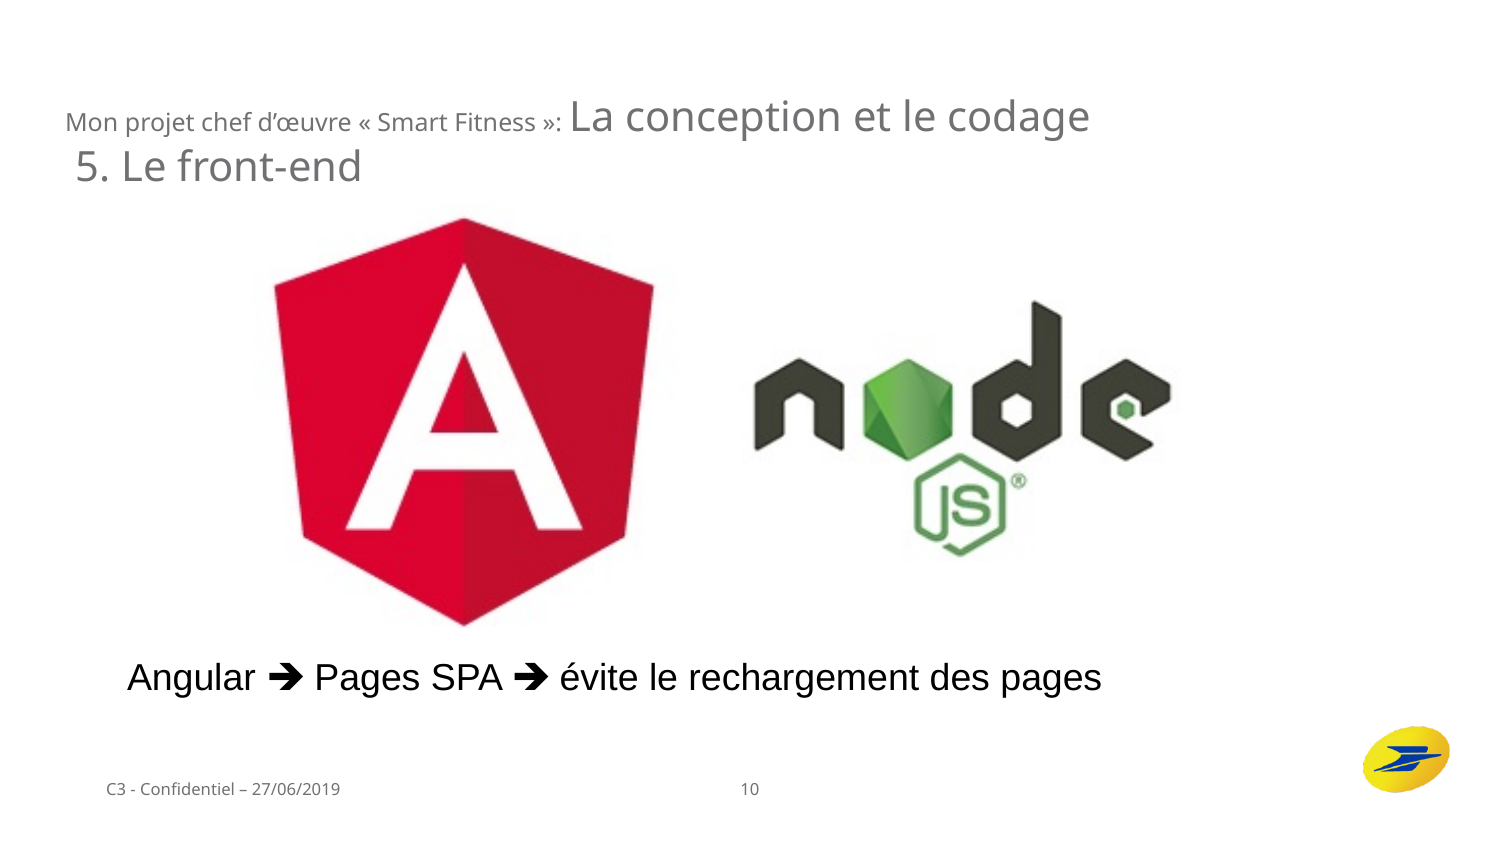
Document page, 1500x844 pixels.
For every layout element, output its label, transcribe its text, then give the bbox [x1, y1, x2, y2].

title Mon projet chef d’œuvre « Smart Fitness »: La conception et le codage 5. Le front-end [64, 89, 1500, 169]
picture [1346, 702, 1465, 821]
picture [253, 203, 1199, 641]
text_box Angular  Pages SPA  évite le rechargement des pages [112, 645, 1118, 705]
